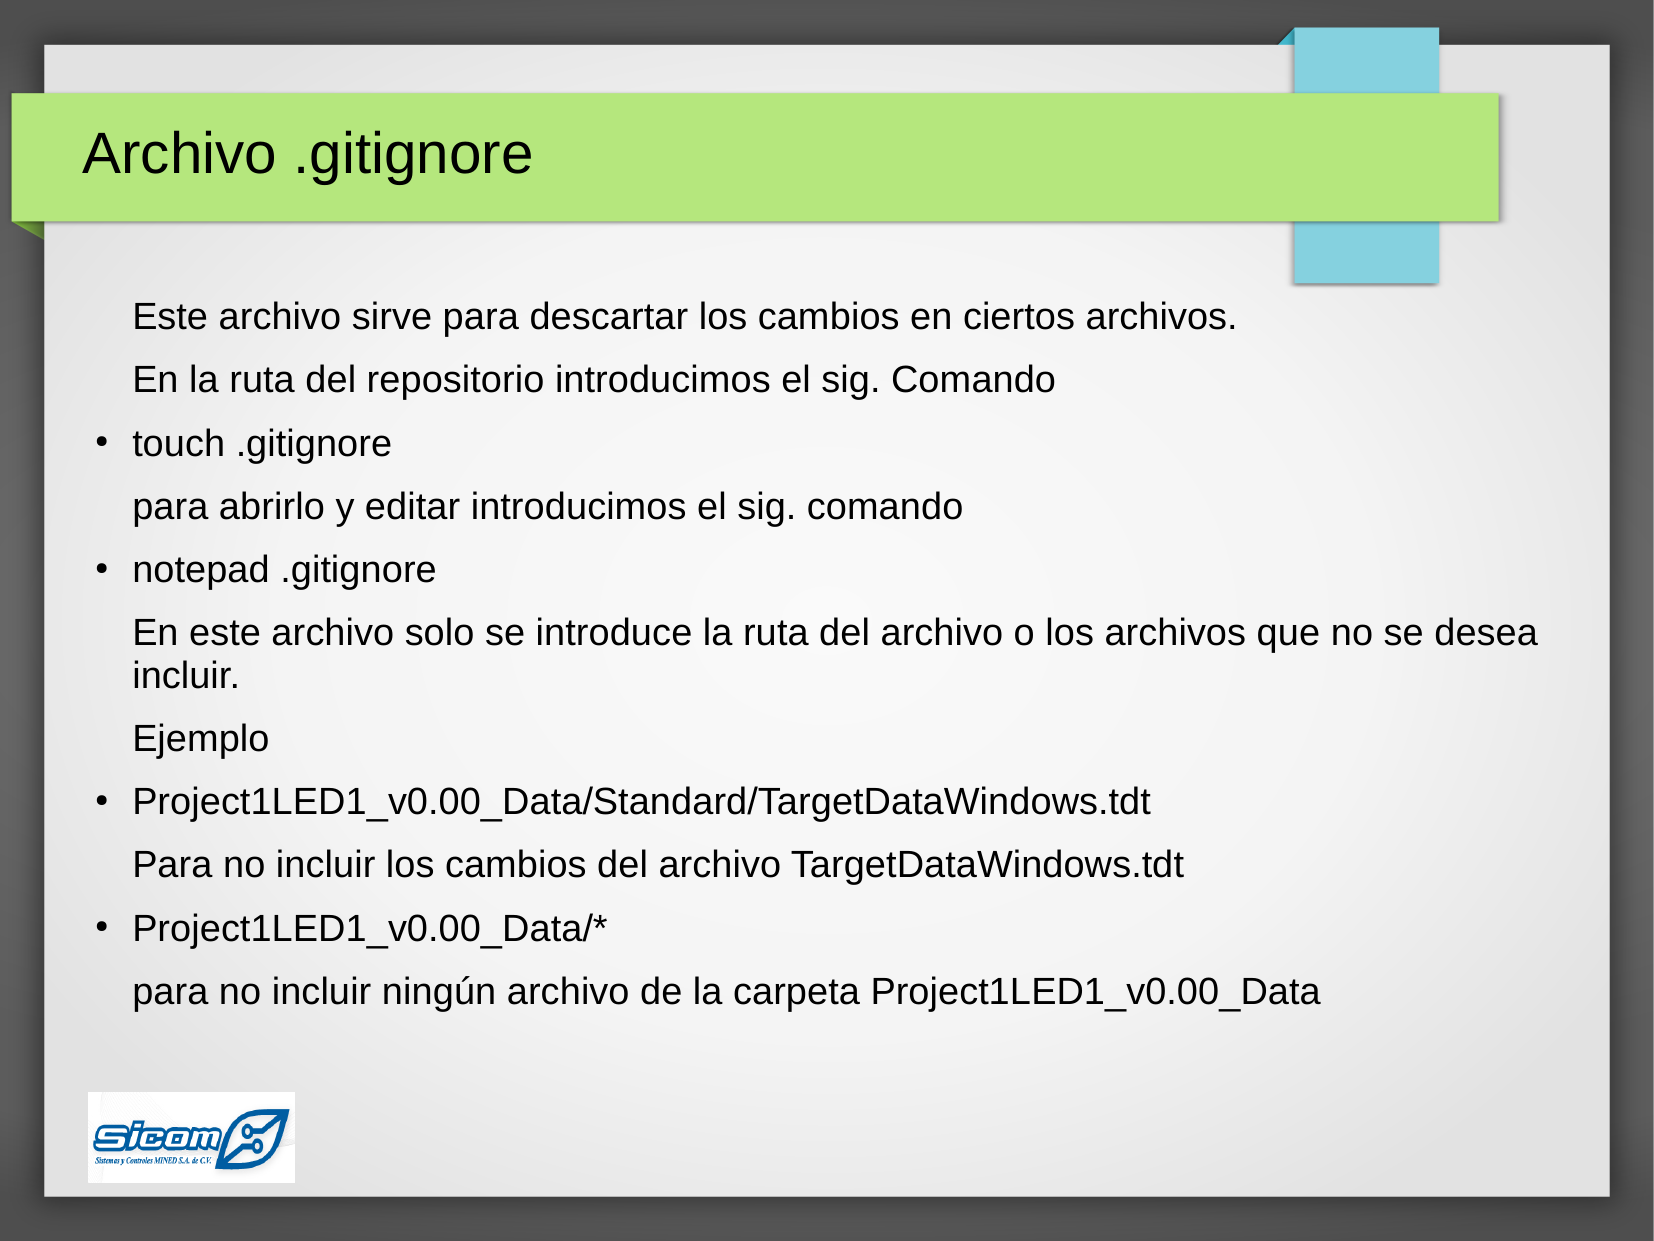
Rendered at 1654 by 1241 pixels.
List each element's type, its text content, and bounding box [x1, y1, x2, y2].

picture [0, 0, 1654, 1241]
title Archivo .gitignore [82, 94, 1264, 213]
list Este archivo sirve para descartar los cambios en ciertos archivos. En la ruta del repositorio introducimos el sig. Comando touch .gitignore para abrirlo y editar introducimos el sig. comando notepad .gitignore En este archivo solo se introduce la ruta del archivo o los archivos que no se desea incluir. Ejemplo Project1LED1_v0.00_Data/Standard/TargetDataWindows.tdt Para no incluir los cambios del archivo TargetDataWindows.tdt Project1LED1_v0.00_Data/* para no incluir ningún archivo de la carpeta Project1LED1_v0.00_Data [82, 295, 1571, 1015]
